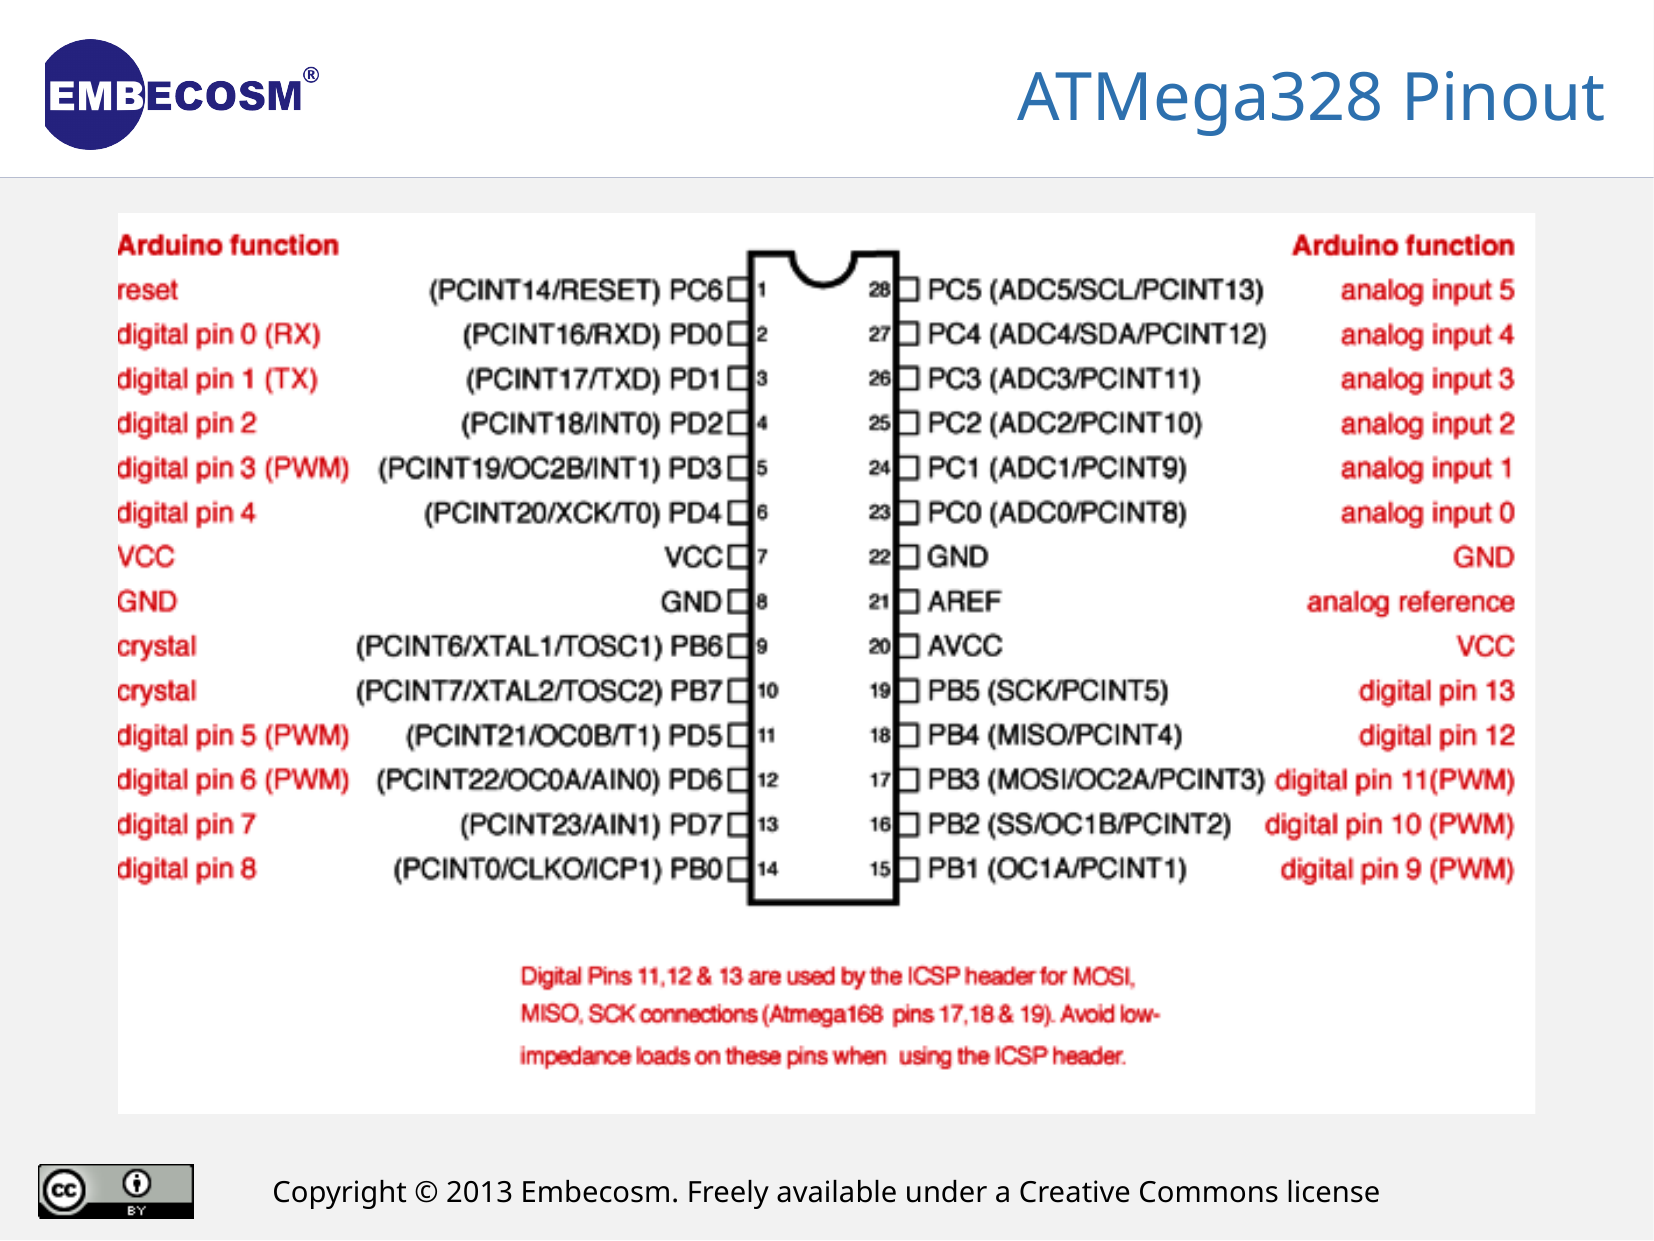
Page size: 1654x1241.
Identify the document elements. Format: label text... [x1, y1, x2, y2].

picture [118, 213, 1536, 1114]
title ATMega328 Pinout [330, 23, 1607, 166]
picture [38, 1164, 194, 1219]
picture [45, 39, 319, 150]
